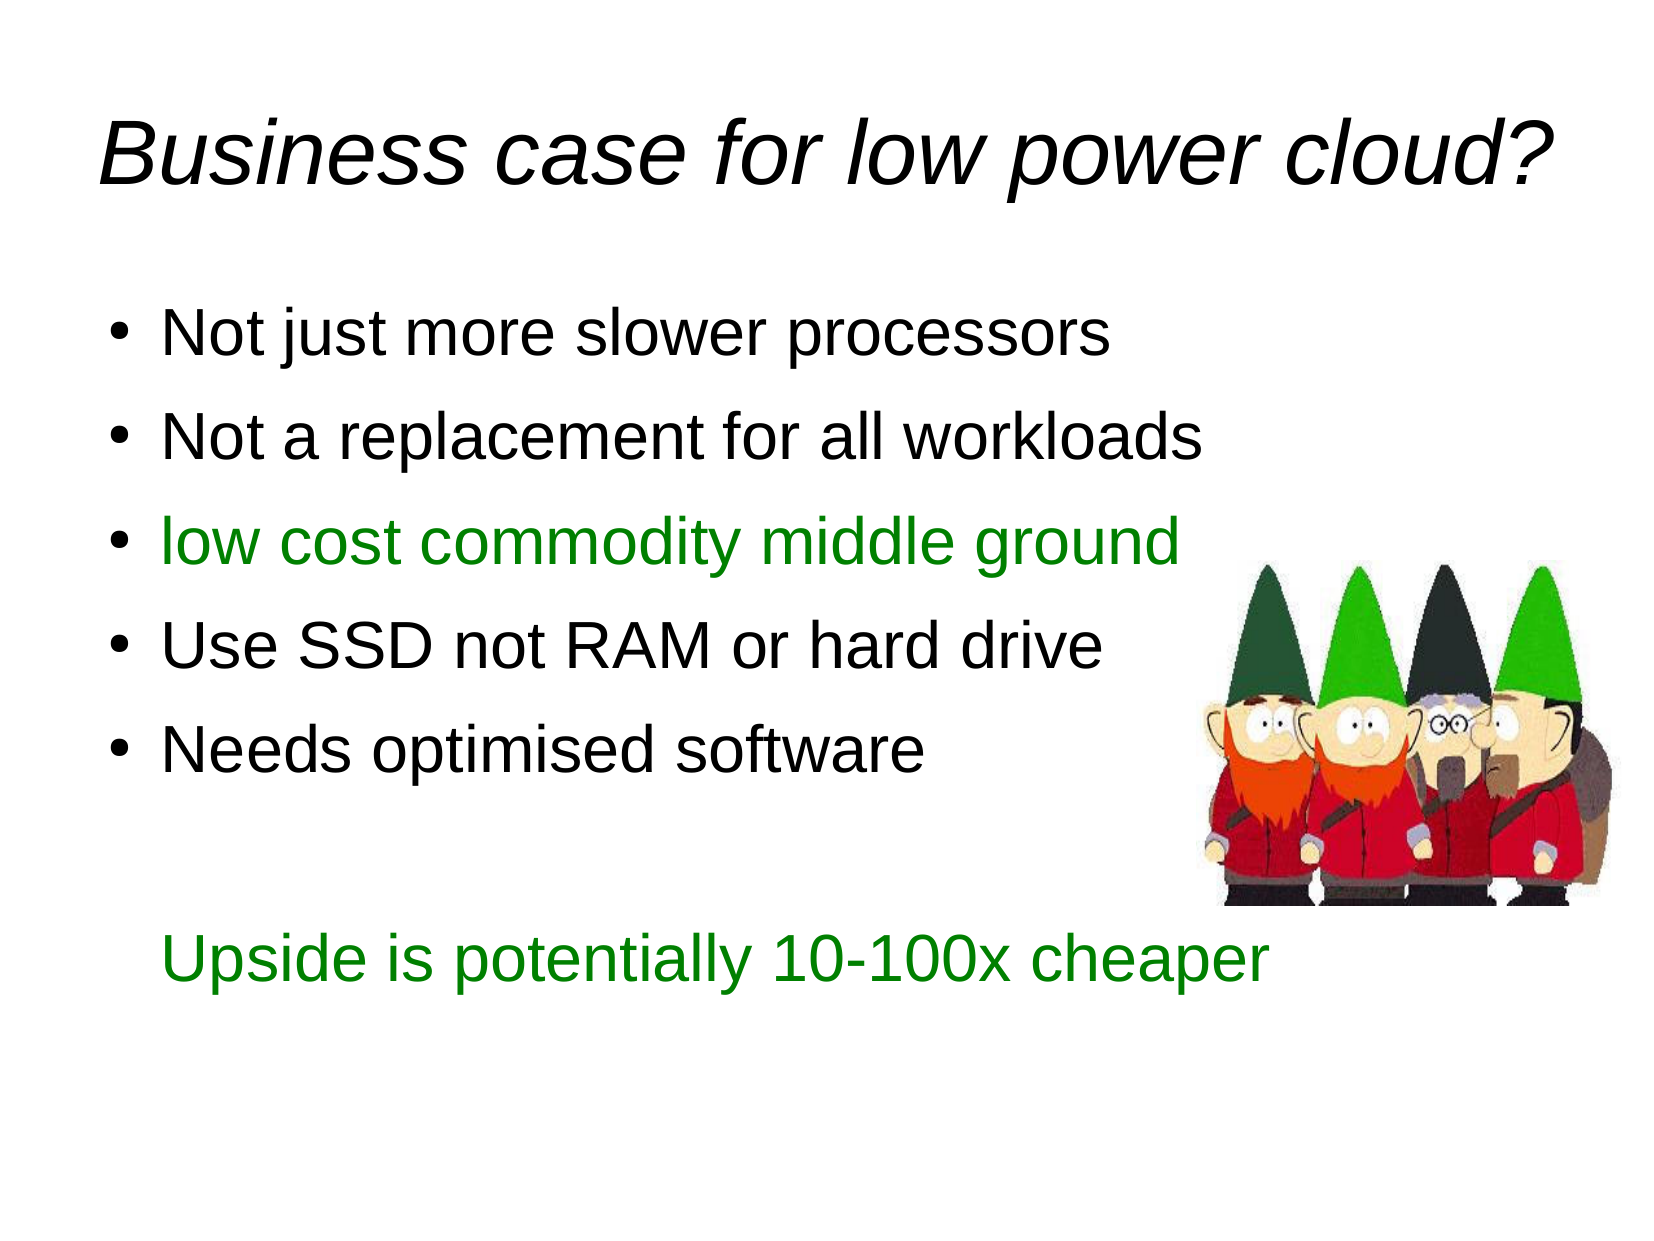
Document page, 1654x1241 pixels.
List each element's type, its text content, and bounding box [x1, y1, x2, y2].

picture [1196, 560, 1625, 906]
list Not just more slower processors Not a replacement for all workloads low cost commodity middle ground Use SSD not RAM or hard drive Needs optimised software Upside is potentially 10-100x cheaper [90, 295, 1579, 1153]
title Business case for low power cloud? [82, 49, 1571, 257]
